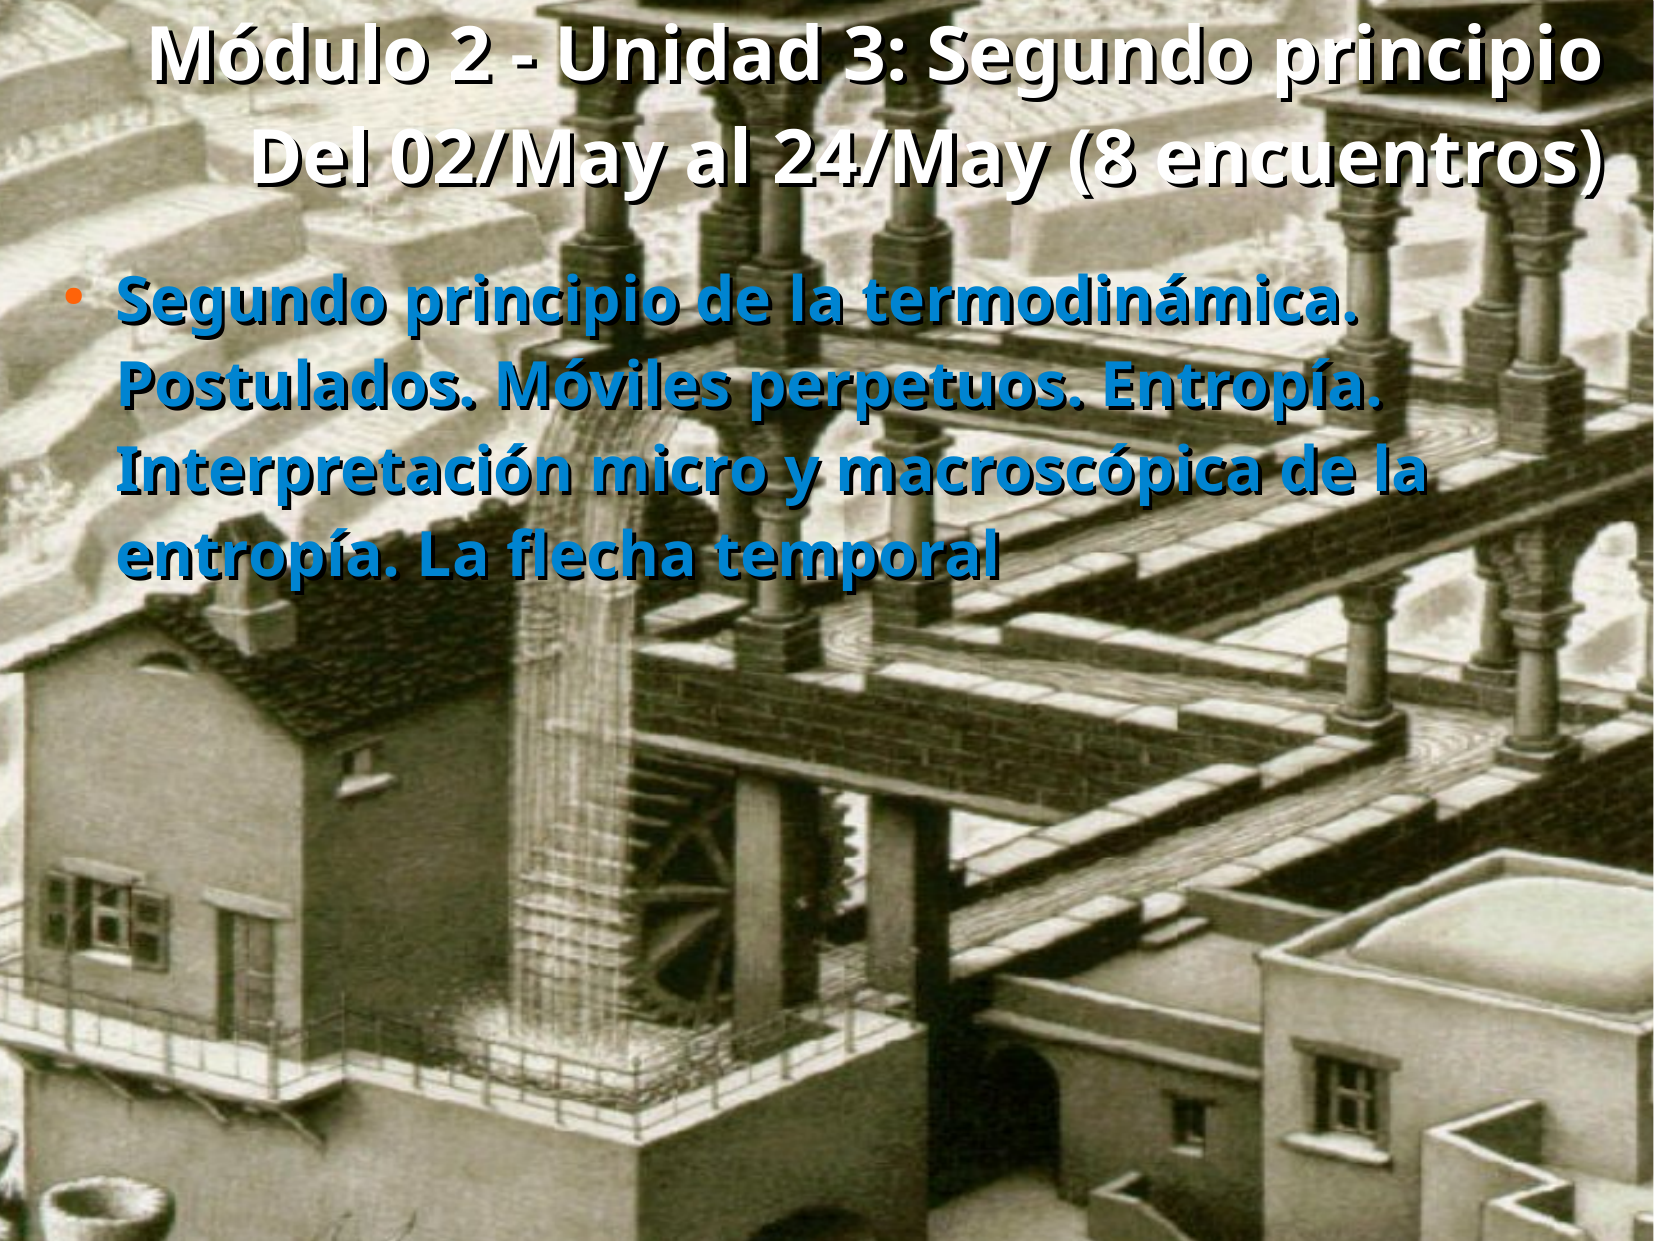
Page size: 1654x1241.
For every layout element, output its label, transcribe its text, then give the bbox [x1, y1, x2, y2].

title Módulo 2 - Unidad 3: Segundo principio Del 02/May al 24/May (8 encuentros) [45, 11, 1606, 195]
picture [0, 0, 1654, 1241]
list Segundo principio de la termodinámica. Postulados. Móviles perpetuos. Entropía. Interpretación micro y macroscópica de la entropía. La flecha temporal [45, 255, 1606, 1156]
